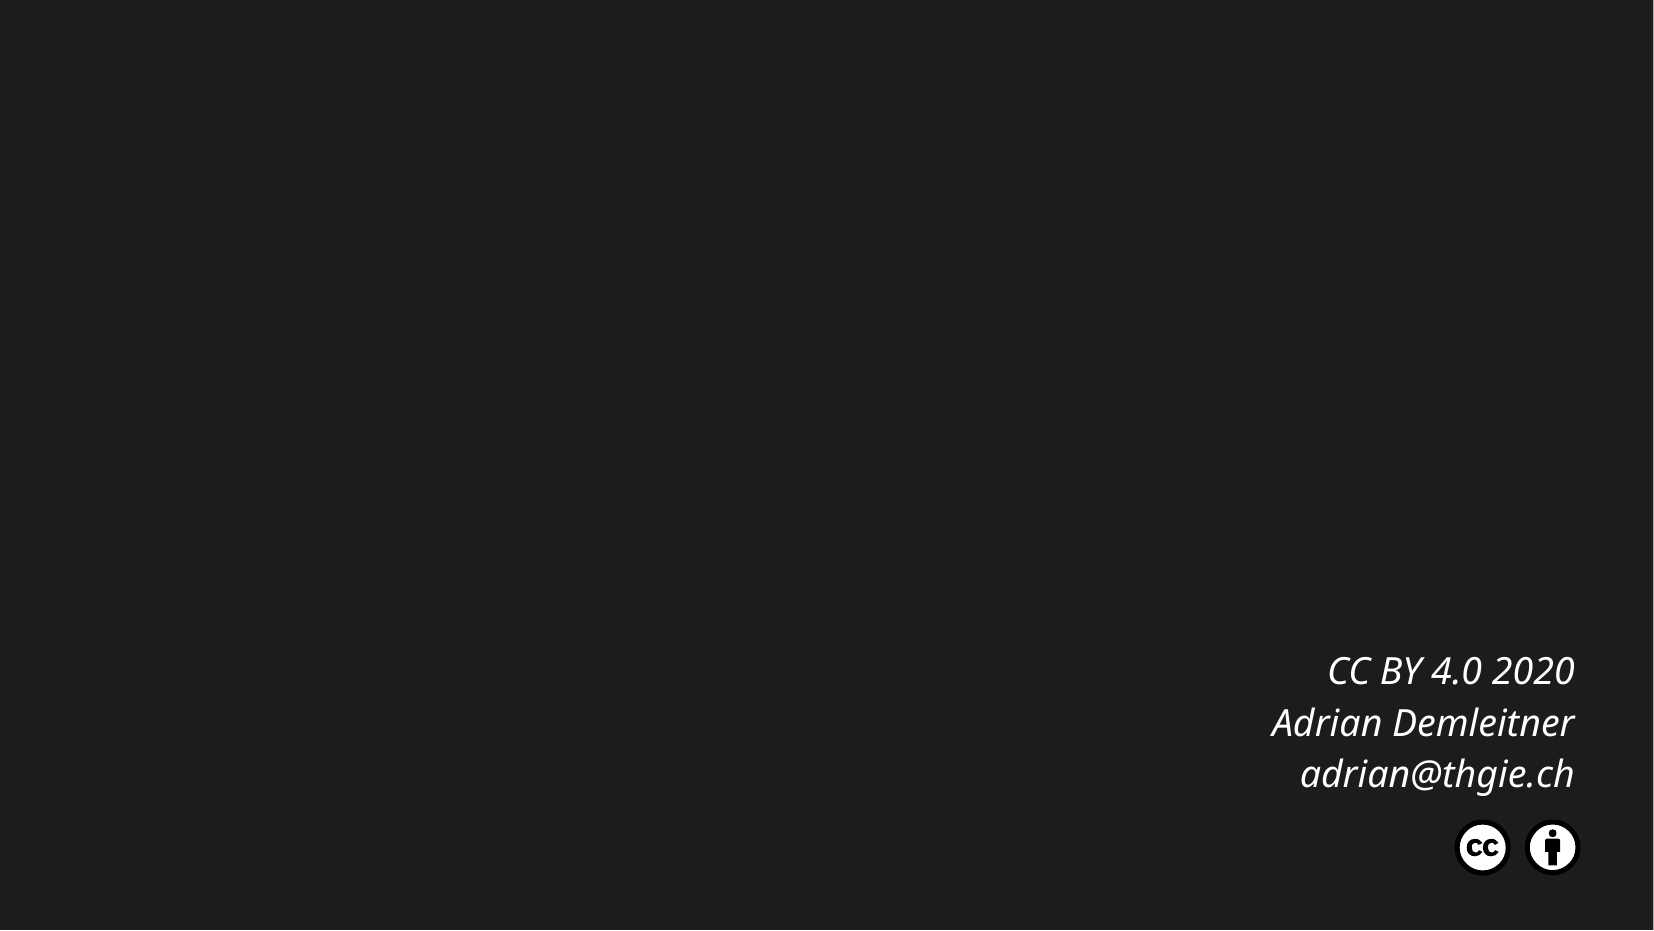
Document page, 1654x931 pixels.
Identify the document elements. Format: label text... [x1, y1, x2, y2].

text_box CC BY 4.0 2020 Adrian Demleitner adrian@thgie.ch [270, 645, 1576, 906]
picture [1454, 819, 1512, 877]
picture [1524, 819, 1581, 876]
